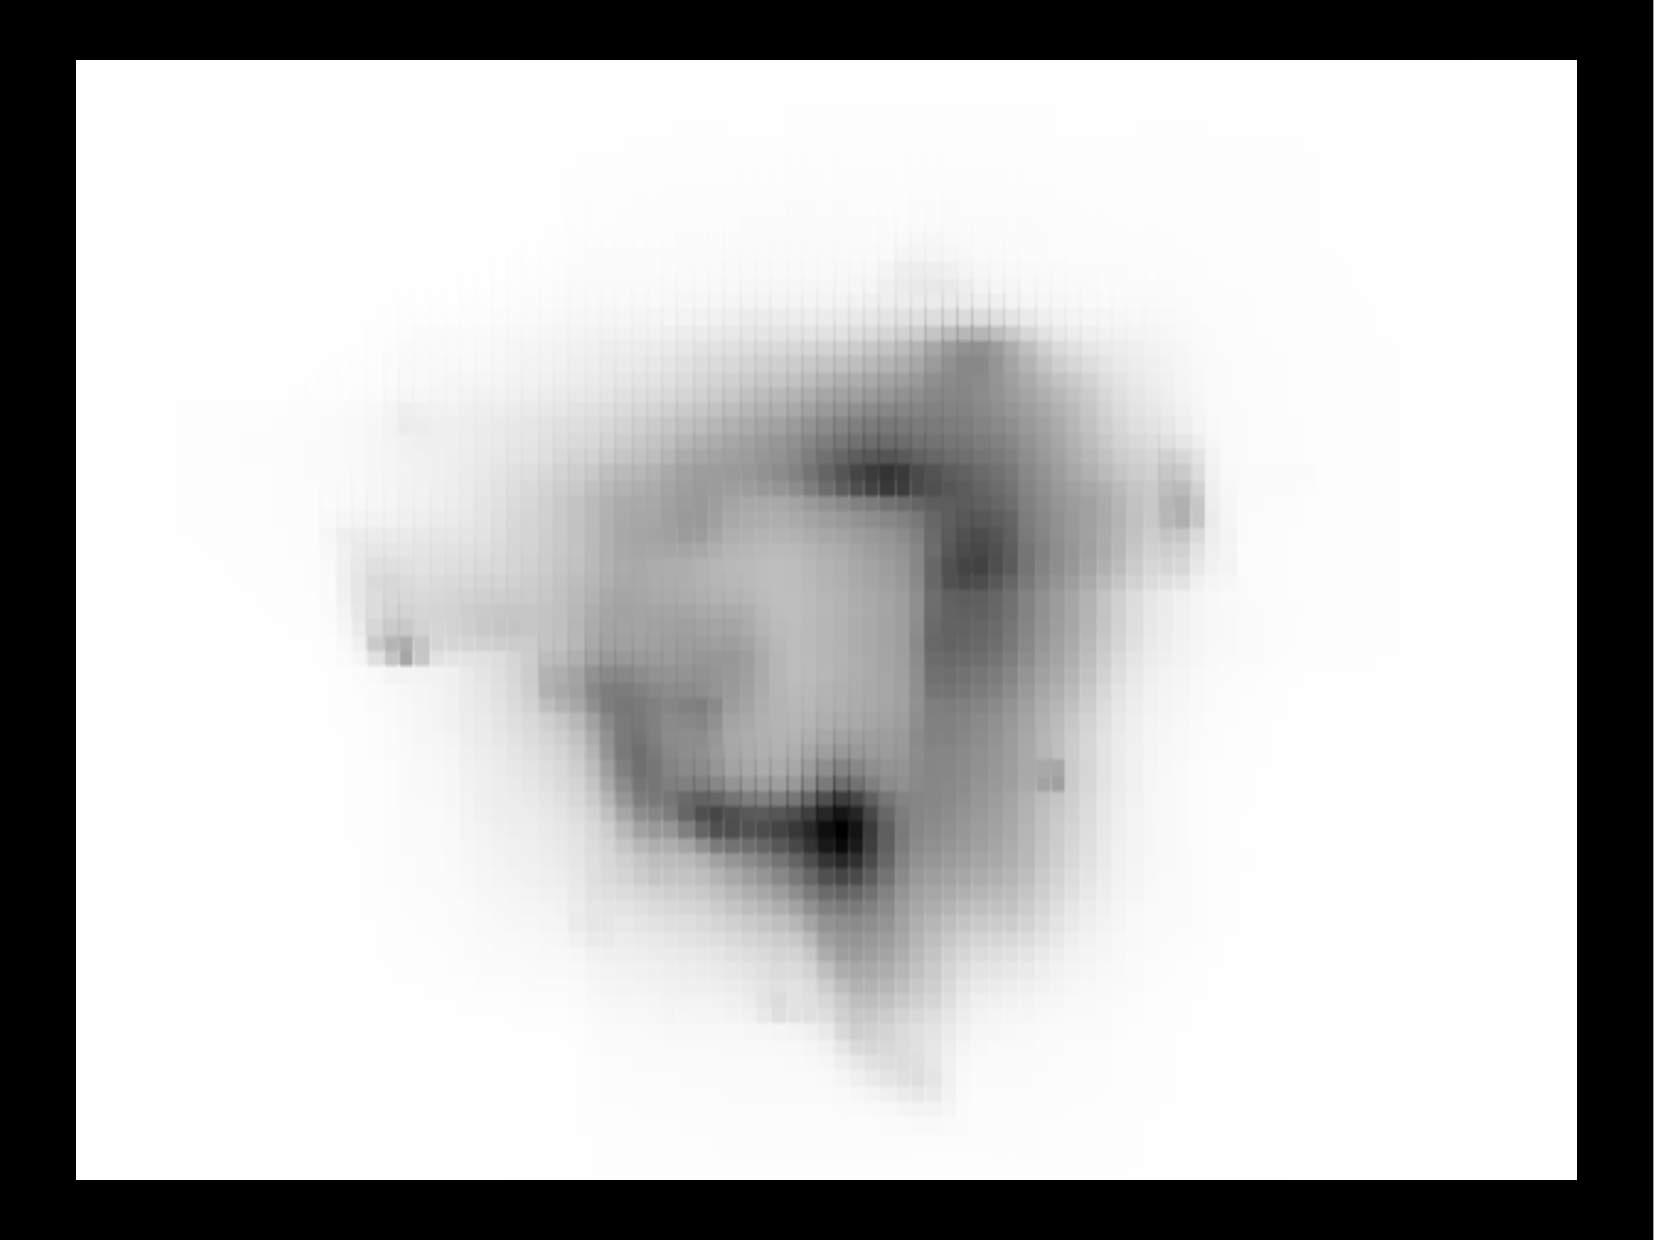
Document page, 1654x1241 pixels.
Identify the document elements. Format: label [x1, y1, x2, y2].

picture [76, 60, 1577, 1180]
